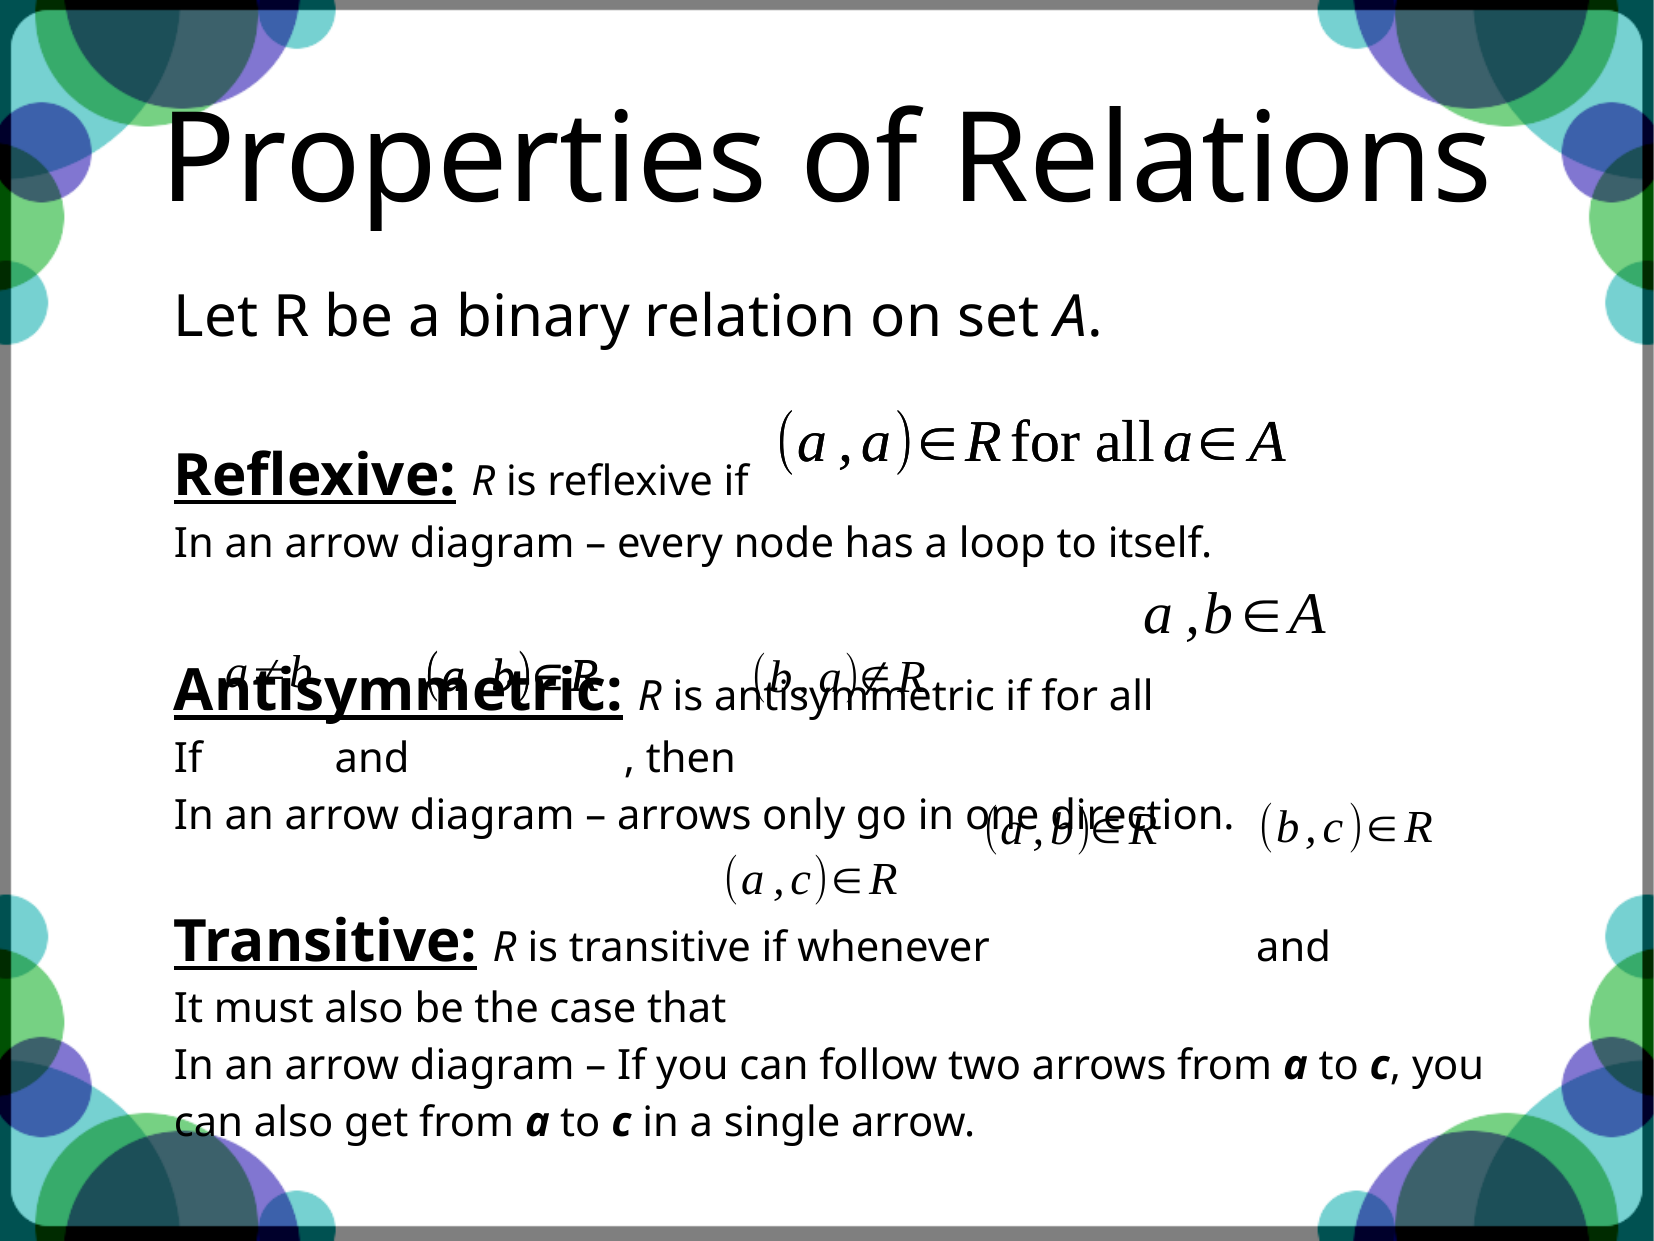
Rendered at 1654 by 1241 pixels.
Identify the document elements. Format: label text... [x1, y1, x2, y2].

text_box Let R be a binary relation on set A. Reflexive: R is reflexive if In an arrow diagram – every node has a loop to itself. Antisymmetric: R is antisymmetric if for all If and , then In an arrow diagram – arrows only go in one direction. Transitive: R is transitive if whenever and It must also be the case that In an arrow diagram – If you can follow two arrows from a to c, you can also get from a to c in a single arrow. [173, 274, 1489, 996]
chart [213, 647, 327, 699]
chart [412, 647, 613, 704]
picture [0, 0, 1654, 1241]
title Properties of Relations [82, 49, 1571, 257]
chart [1128, 581, 1345, 648]
chart [711, 851, 910, 907]
chart [1247, 799, 1445, 856]
chart [760, 406, 1304, 478]
chart [971, 801, 1171, 857]
chart [739, 649, 939, 705]
